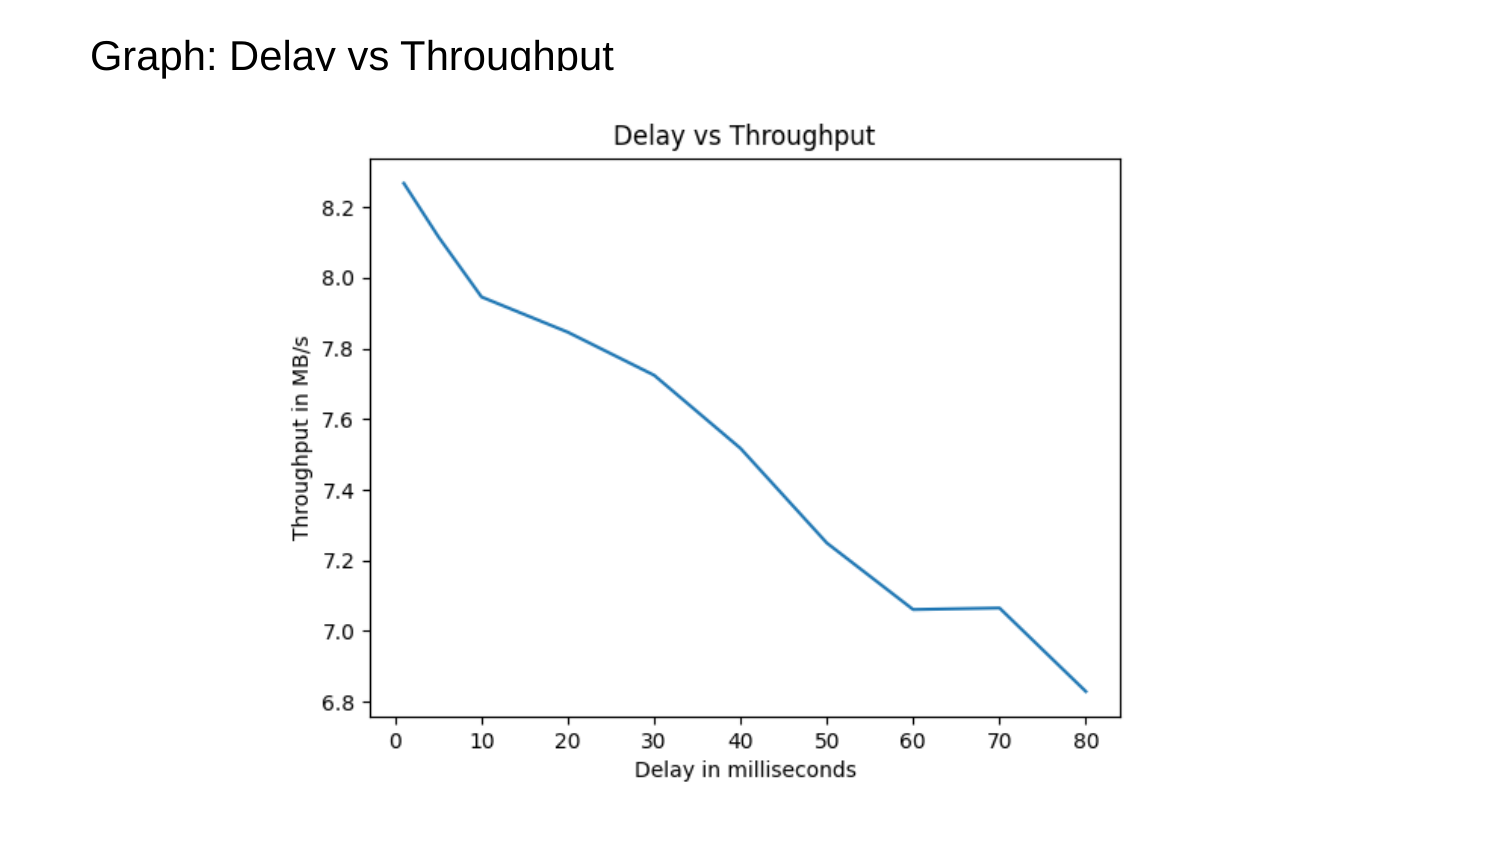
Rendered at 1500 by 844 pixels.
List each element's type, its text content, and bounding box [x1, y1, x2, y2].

list Graph: Delay vs Throughput [0, 6, 1398, 838]
picture [249, 71, 1217, 797]
